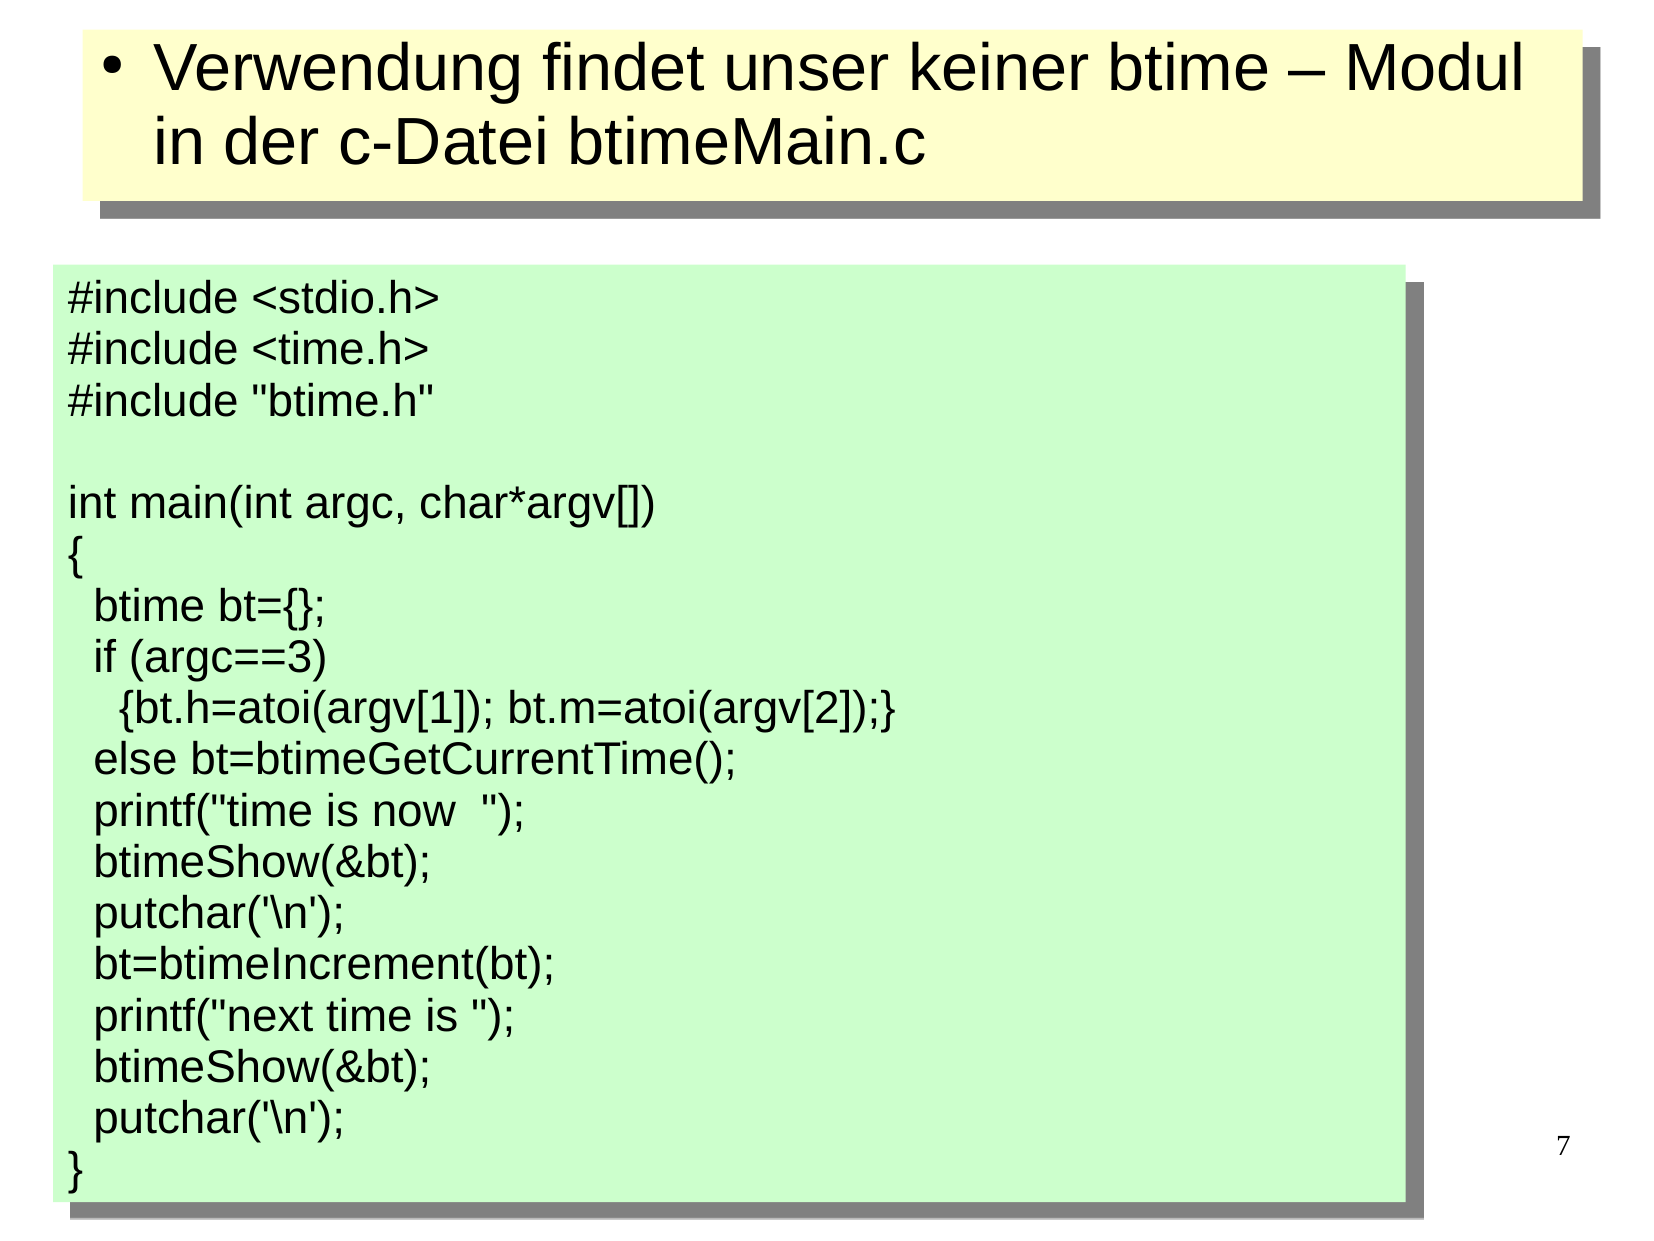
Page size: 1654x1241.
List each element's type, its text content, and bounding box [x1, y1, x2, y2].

text_box #include <stdio.h> #include <time.h> #include "btime.h" int main(int argc, char*argv[]) { btime bt={}; if (argc==3) {bt.h=atoi(argv[1]); bt.m=atoi(argv[2]);} else bt=btimeGetCurrentTime(); printf("time is now "); btimeShow(&bt); putchar('\n'); bt=btimeIncrement(bt); printf("next time is "); btimeShow(&bt); putchar('\n'); } [53, 264, 1406, 1203]
list Verwendung findet unser keiner btime – Modul in der c-Datei btimeMain.c [82, 29, 1583, 201]
